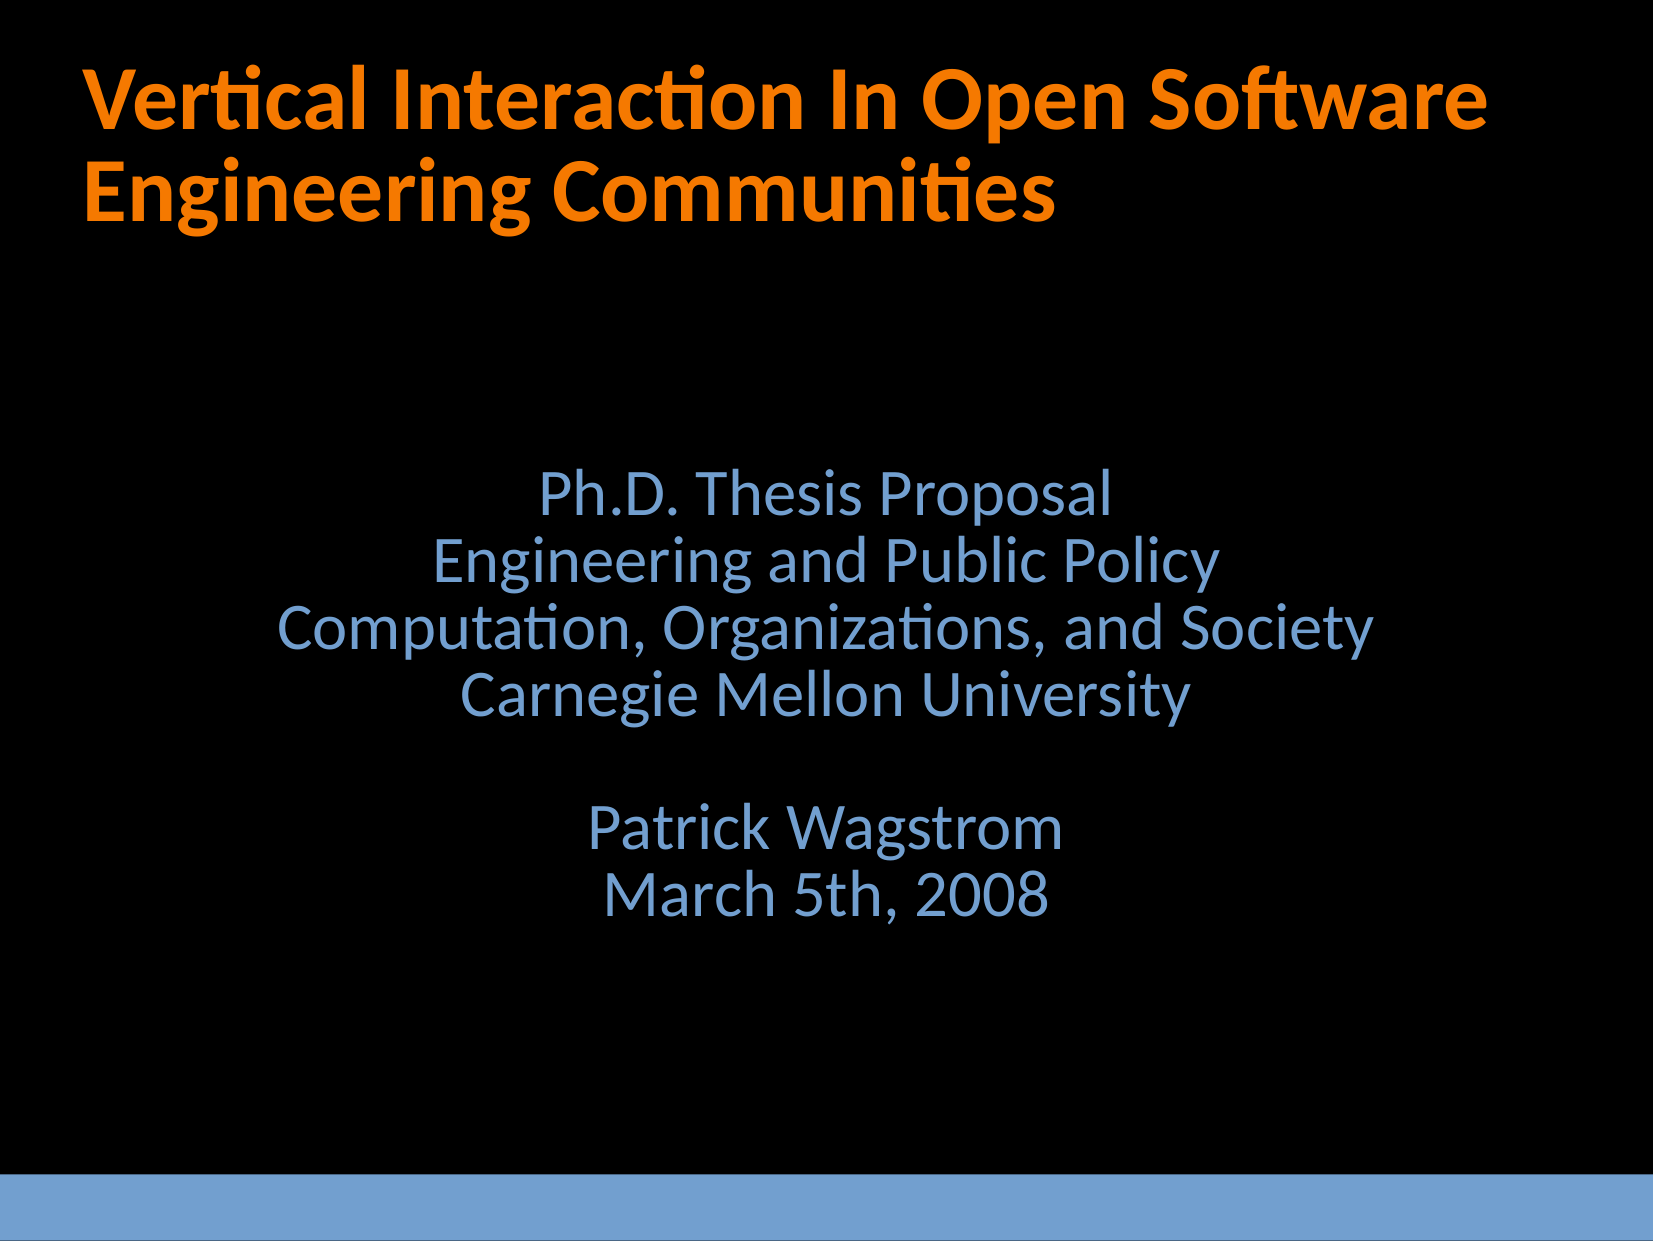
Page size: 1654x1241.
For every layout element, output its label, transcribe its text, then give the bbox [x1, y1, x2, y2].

subtitle Ph.D. Thesis Proposal Engineering and Public Policy Computation, Organizations, and Society Carnegie Mellon University Patrick Wagstrom March 5th, 2008 [82, 290, 1571, 1109]
title Vertical Interaction In Open Software Engineering Communities [82, 40, 1571, 266]
